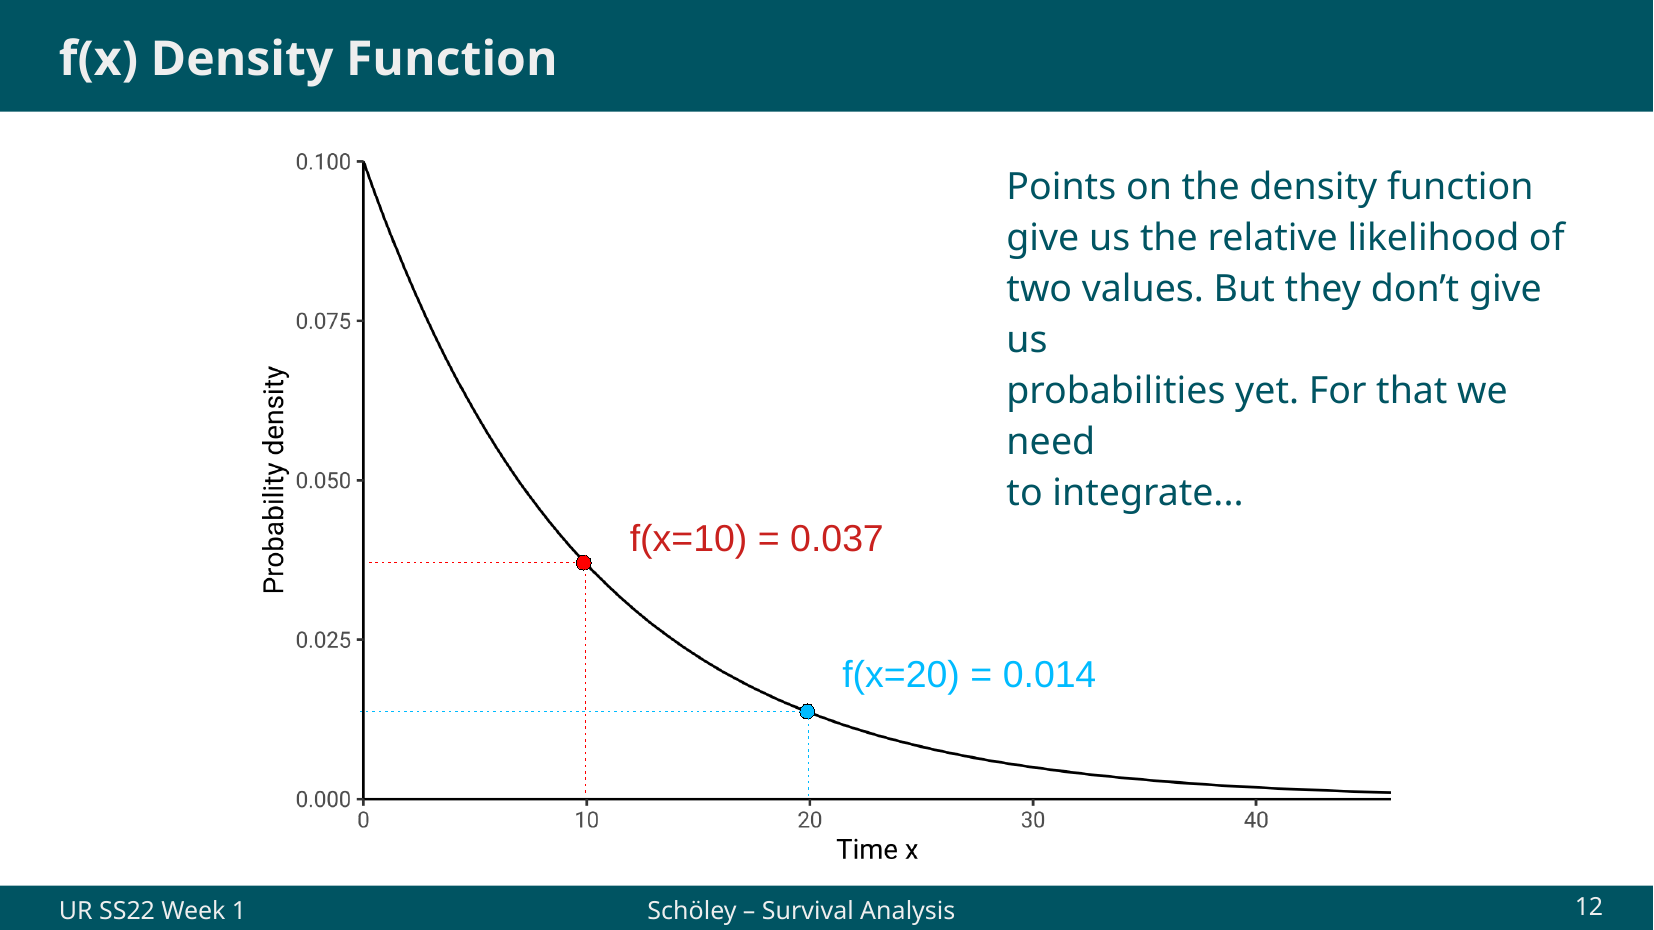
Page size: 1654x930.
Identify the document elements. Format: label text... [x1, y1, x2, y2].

picture [1072, 387, 1084, 401]
text_box Points on the density function give us the relative likelihood of two values. But they don’t give us probabilities yet. For that we need to integrate... [991, 152, 1607, 387]
picture [1094, 393, 1104, 401]
picture [1192, 387, 1202, 391]
picture [1333, 387, 1345, 401]
picture [1240, 387, 1249, 399]
text_box [576, 555, 592, 571]
title f(x) Density Function [58, 0, 1594, 117]
picture [1260, 387, 1270, 391]
text_box f(x=10) = 0.037 [615, 510, 901, 571]
text_box f(x=20) = 0.014 [827, 645, 1113, 706]
picture [1012, 387, 1024, 401]
picture [1116, 387, 1128, 401]
picture [262, 153, 1391, 859]
picture [1049, 387, 1061, 401]
text_box [799, 703, 815, 719]
